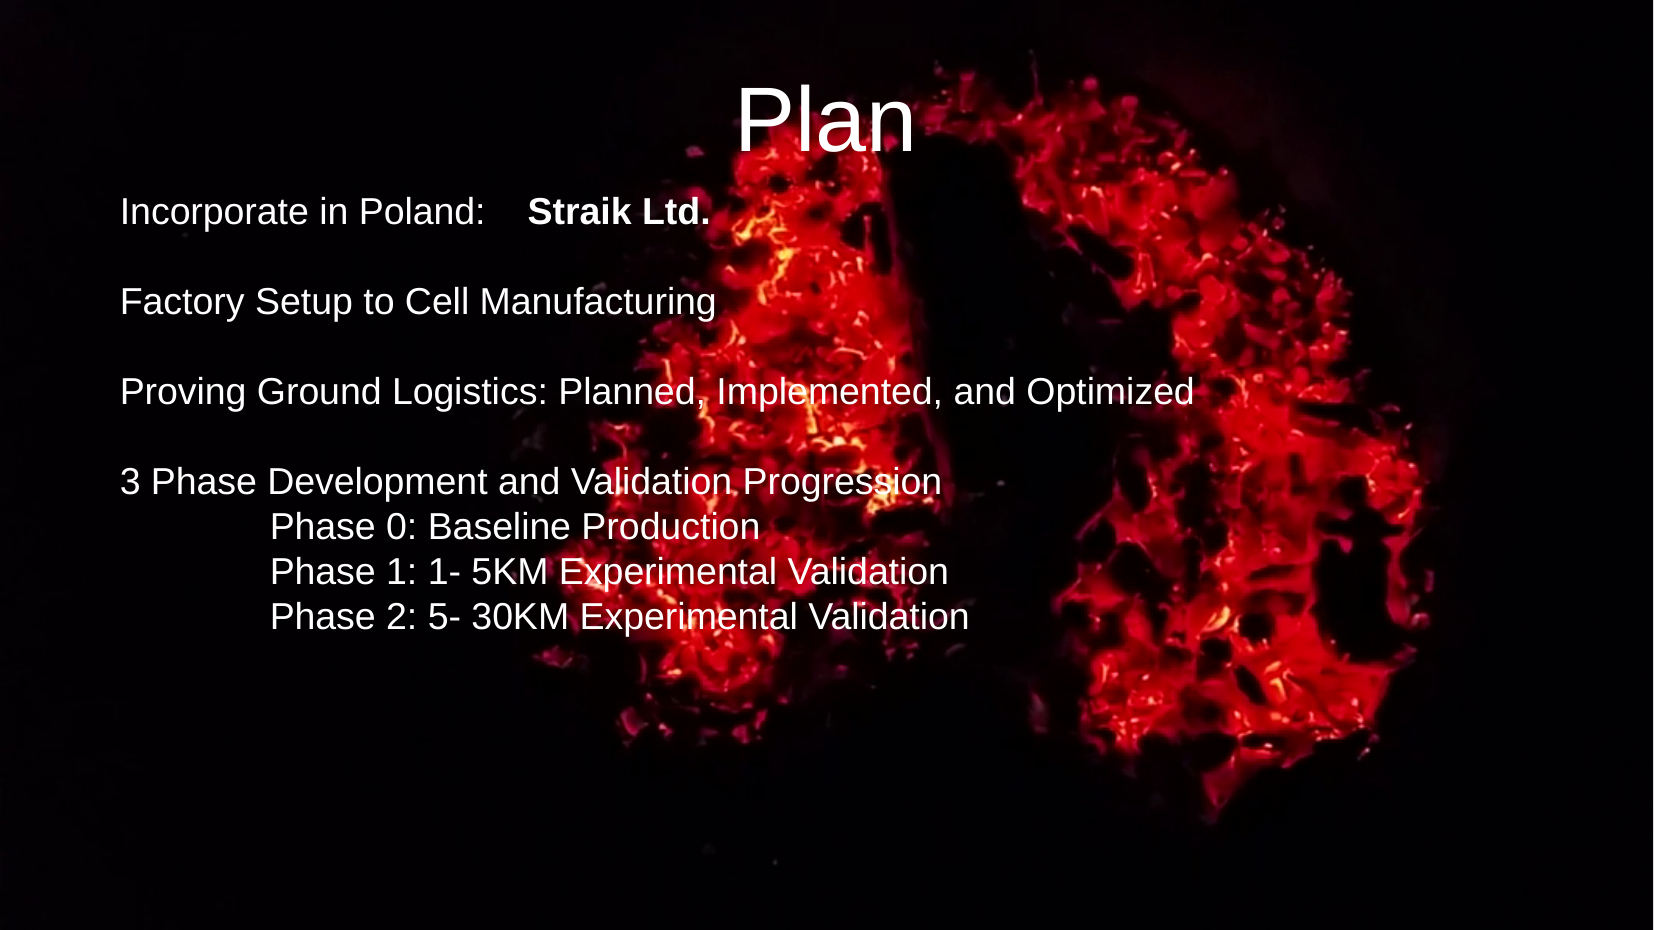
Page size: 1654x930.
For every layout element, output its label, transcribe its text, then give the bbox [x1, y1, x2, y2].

picture [0, 0, 1654, 930]
text_box Incorporate in Poland: Straik Ltd. Factory Setup to Cell Manufacturing Proving Ground Logistics: Planned, Implemented, and Optimized 3 Phase Development and Validation Progression Phase 0: Baseline Production Phase 1: 1- 5KM Experimental Validation Phase 2: 5- 30KM Experimental Validation [105, 180, 1485, 690]
text_box Plan [82, 36, 1571, 193]
